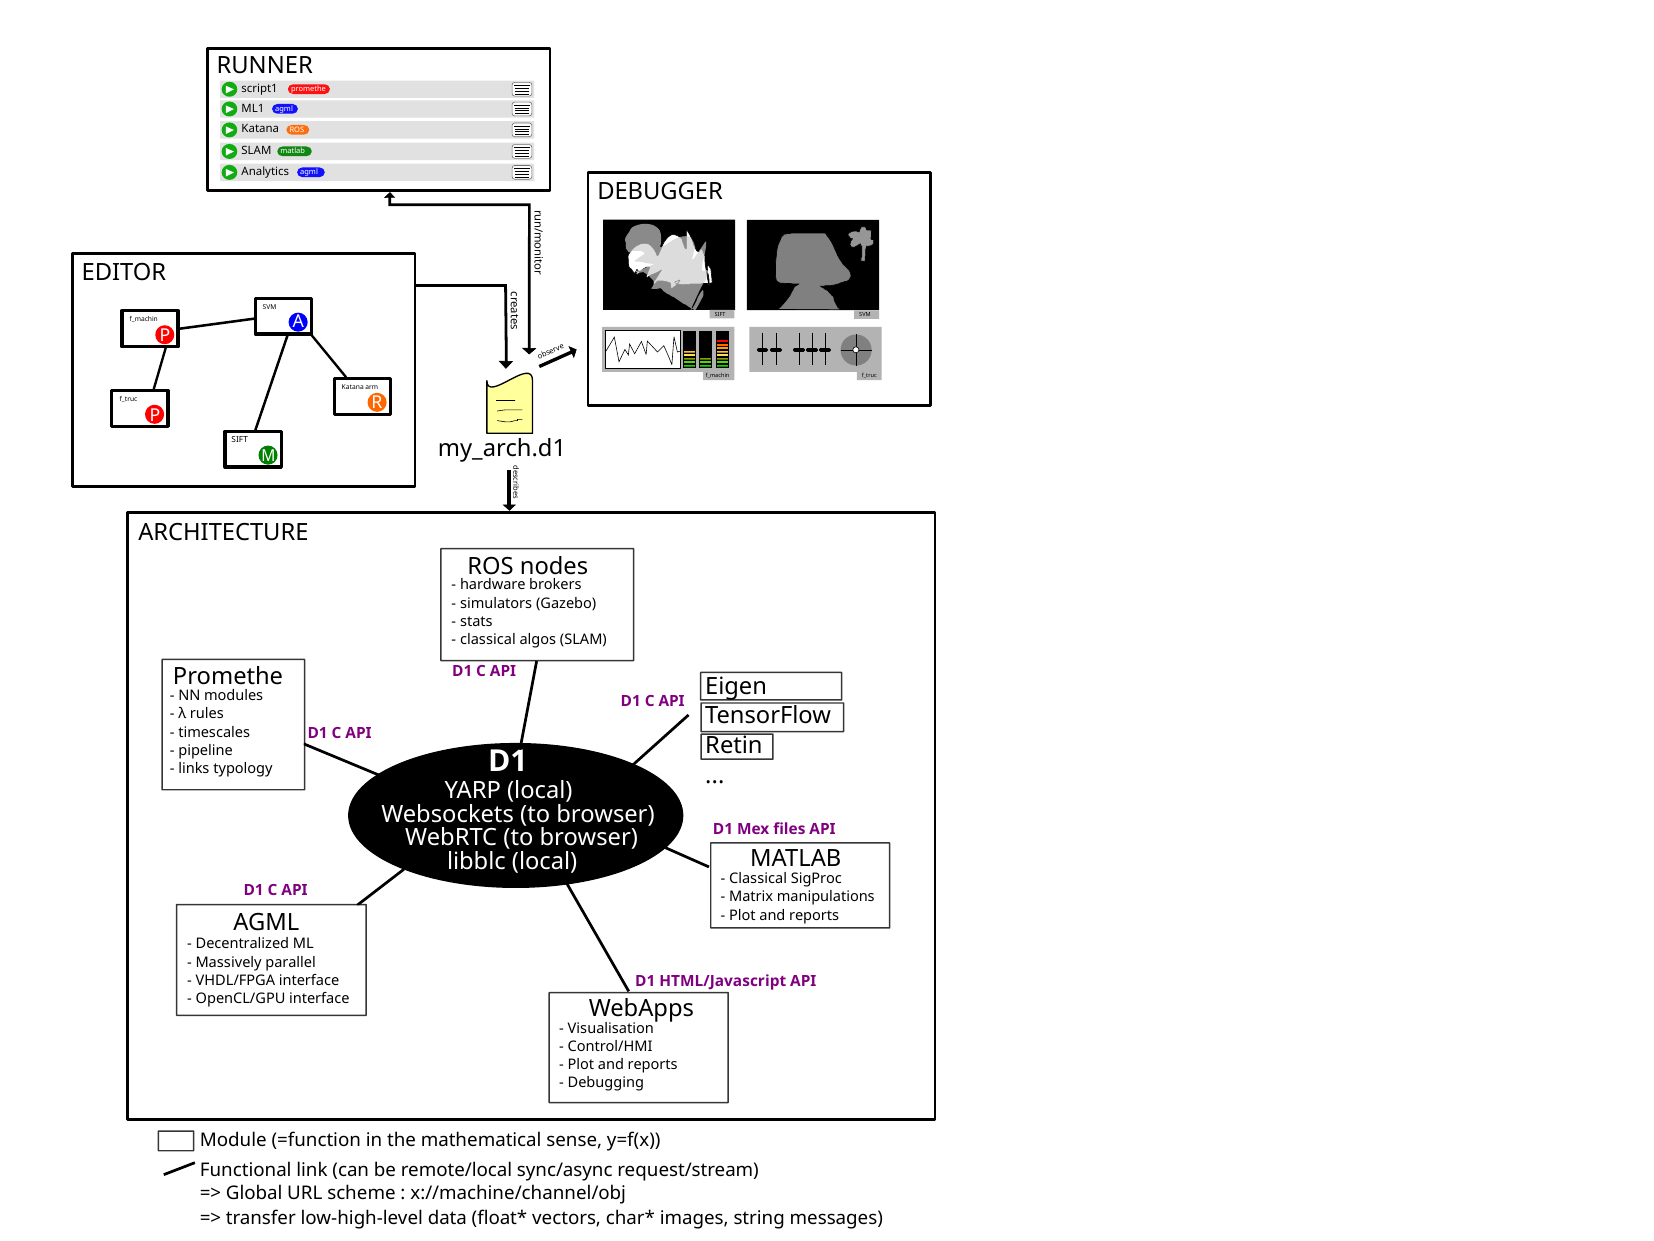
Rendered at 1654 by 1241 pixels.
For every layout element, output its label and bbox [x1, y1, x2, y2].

picture [70, 47, 942, 1229]
